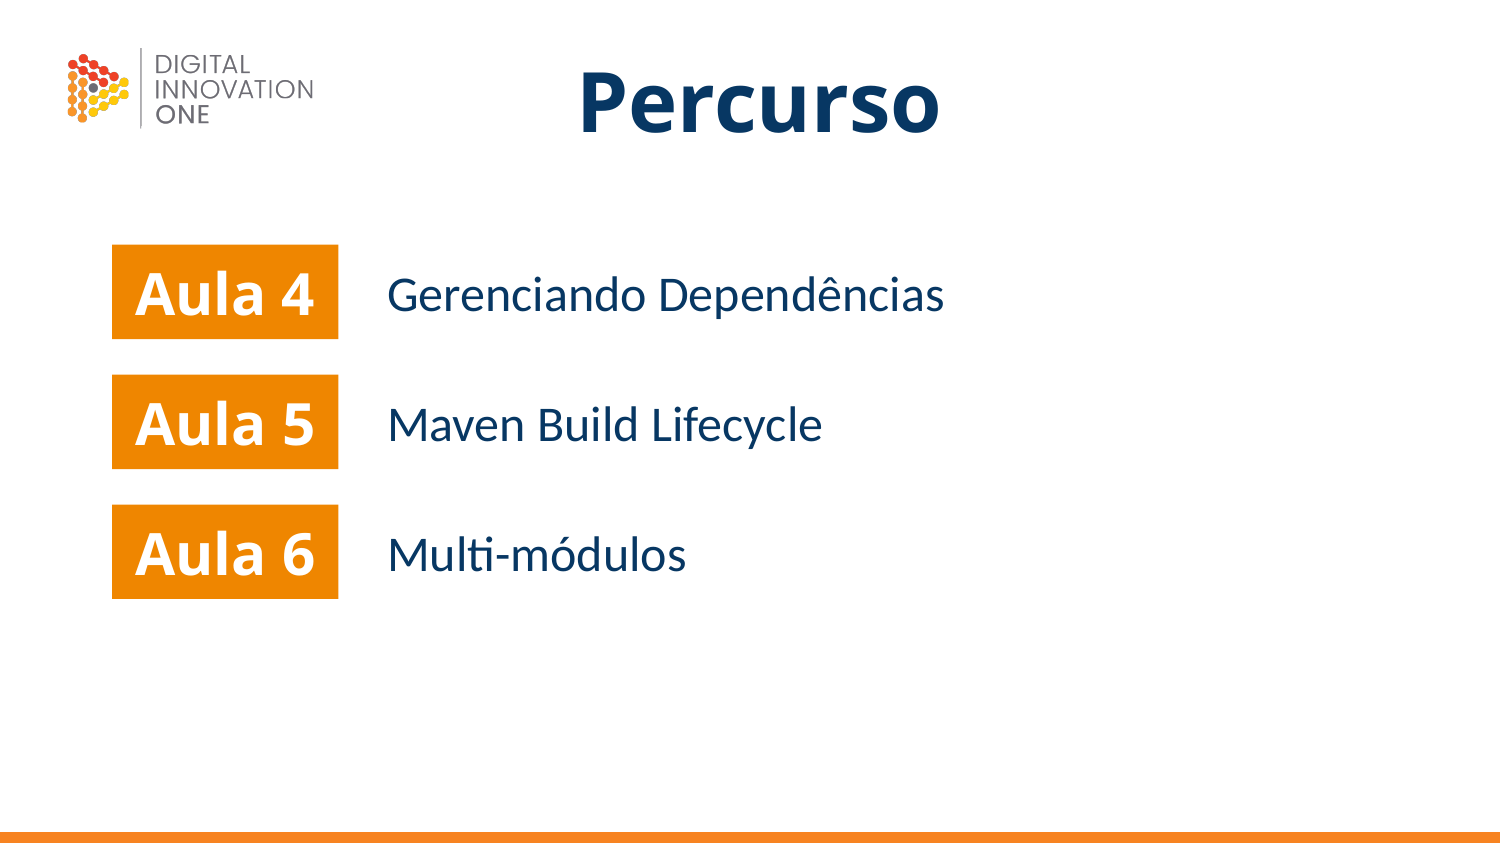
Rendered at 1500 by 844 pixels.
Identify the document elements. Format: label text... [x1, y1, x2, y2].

text_box Gerenciando Dependências [371, 253, 1238, 330]
text_box Aula 5 [112, 374, 339, 470]
subtitle Percurso [51, 50, 1449, 148]
text_box Multi-módulos [371, 513, 1238, 589]
text_box Aula 6 [112, 504, 339, 599]
text_box [0, 832, 1500, 843]
subtitle Aula 4 [112, 244, 339, 340]
picture [51, 39, 330, 137]
text_box Maven Build Lifecycle [371, 383, 865, 460]
